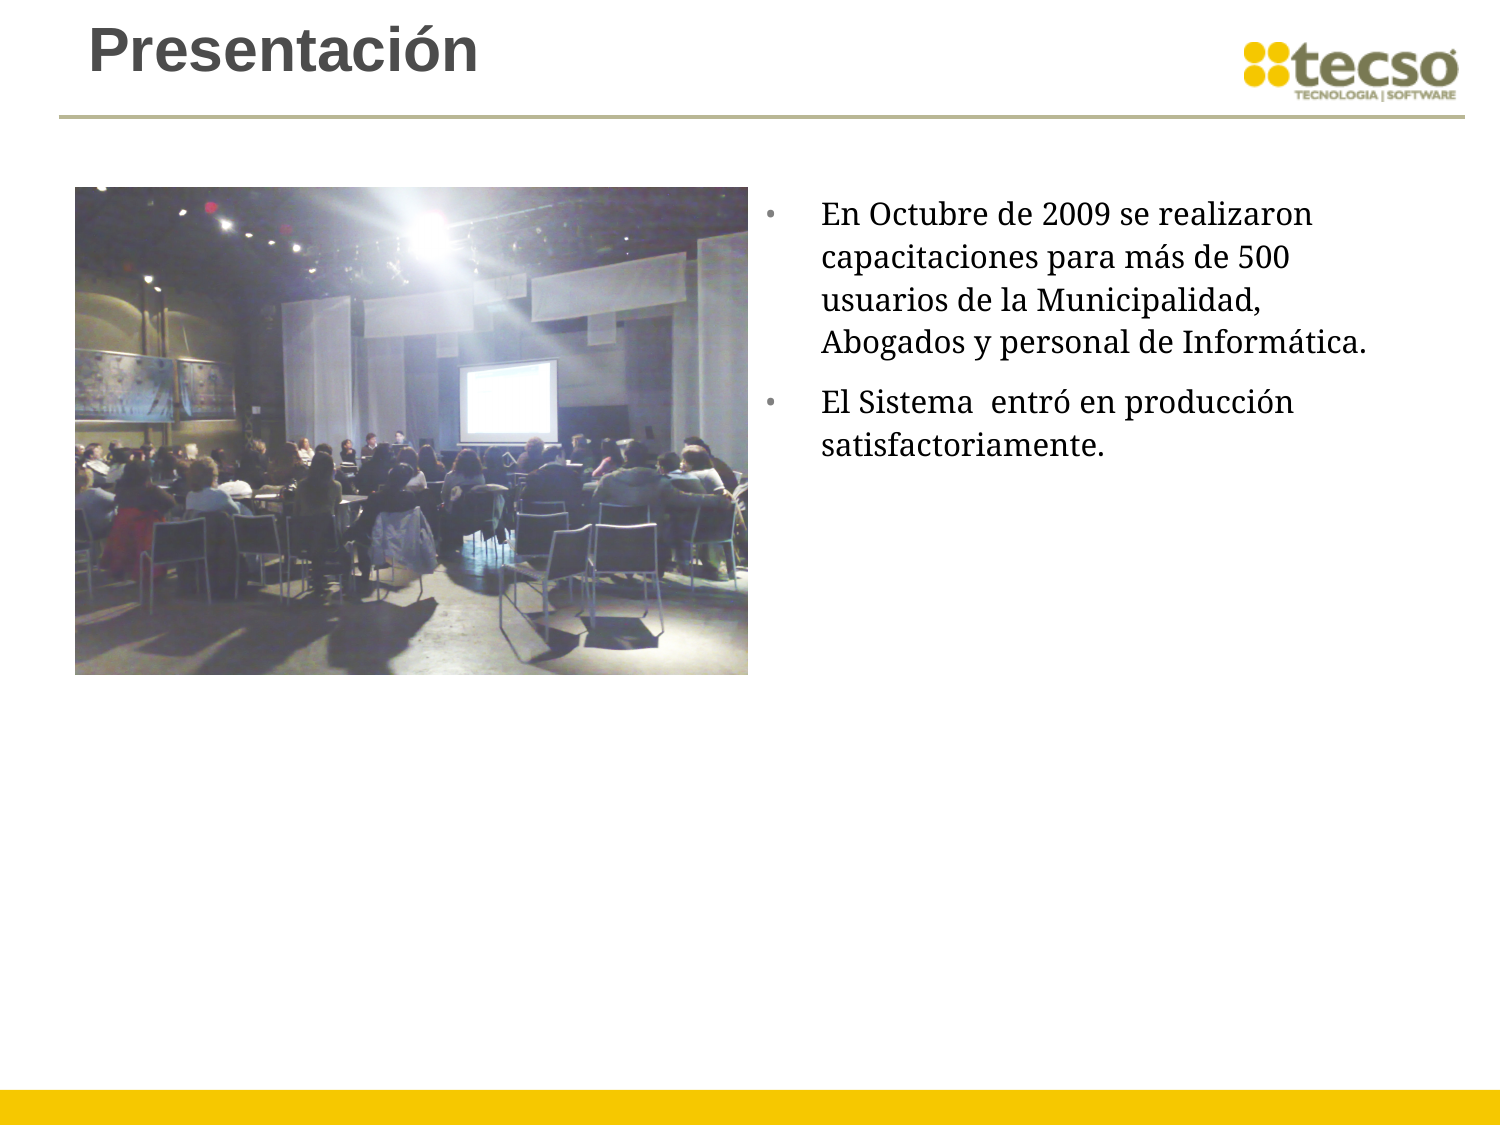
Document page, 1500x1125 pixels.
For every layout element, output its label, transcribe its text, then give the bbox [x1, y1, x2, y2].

picture [75, 187, 748, 676]
picture [1244, 42, 1459, 102]
title Presentación [73, 6, 1238, 211]
list En Octubre de 2009 se realizaron capacitaciones para más de 500 usuarios de la Municipalidad, Abogados y personal de Informática. El Sistema entró en producción satisfactoriamente. [750, 184, 1426, 1013]
